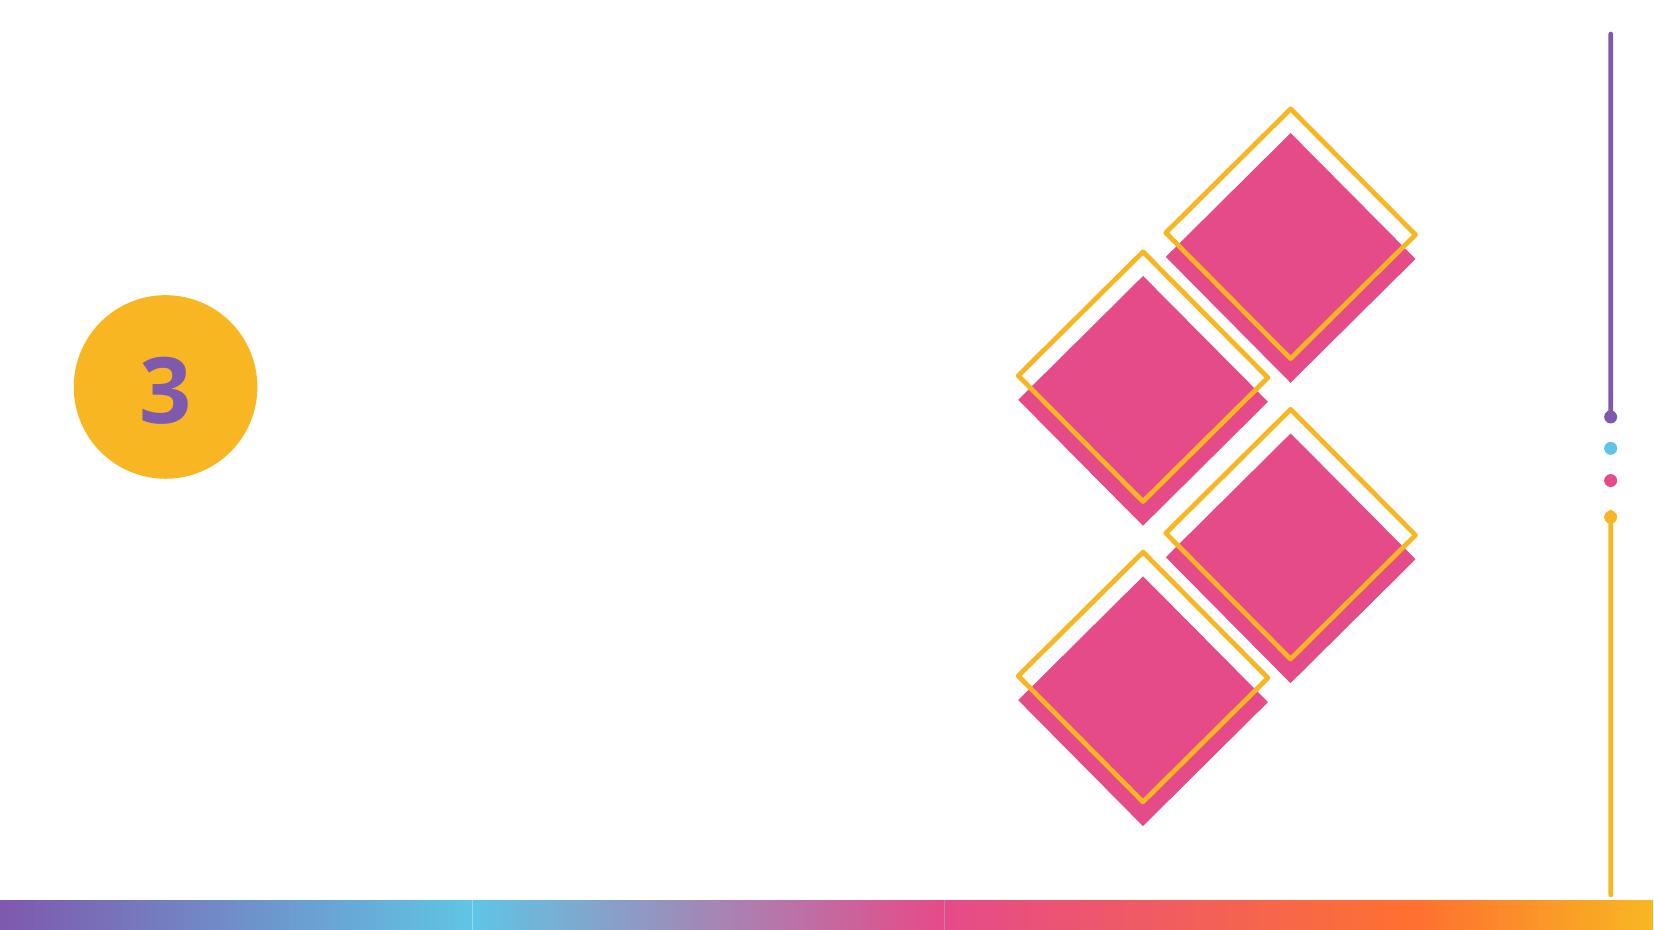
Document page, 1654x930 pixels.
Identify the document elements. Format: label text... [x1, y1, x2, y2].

text_box 3 [73, 295, 258, 479]
